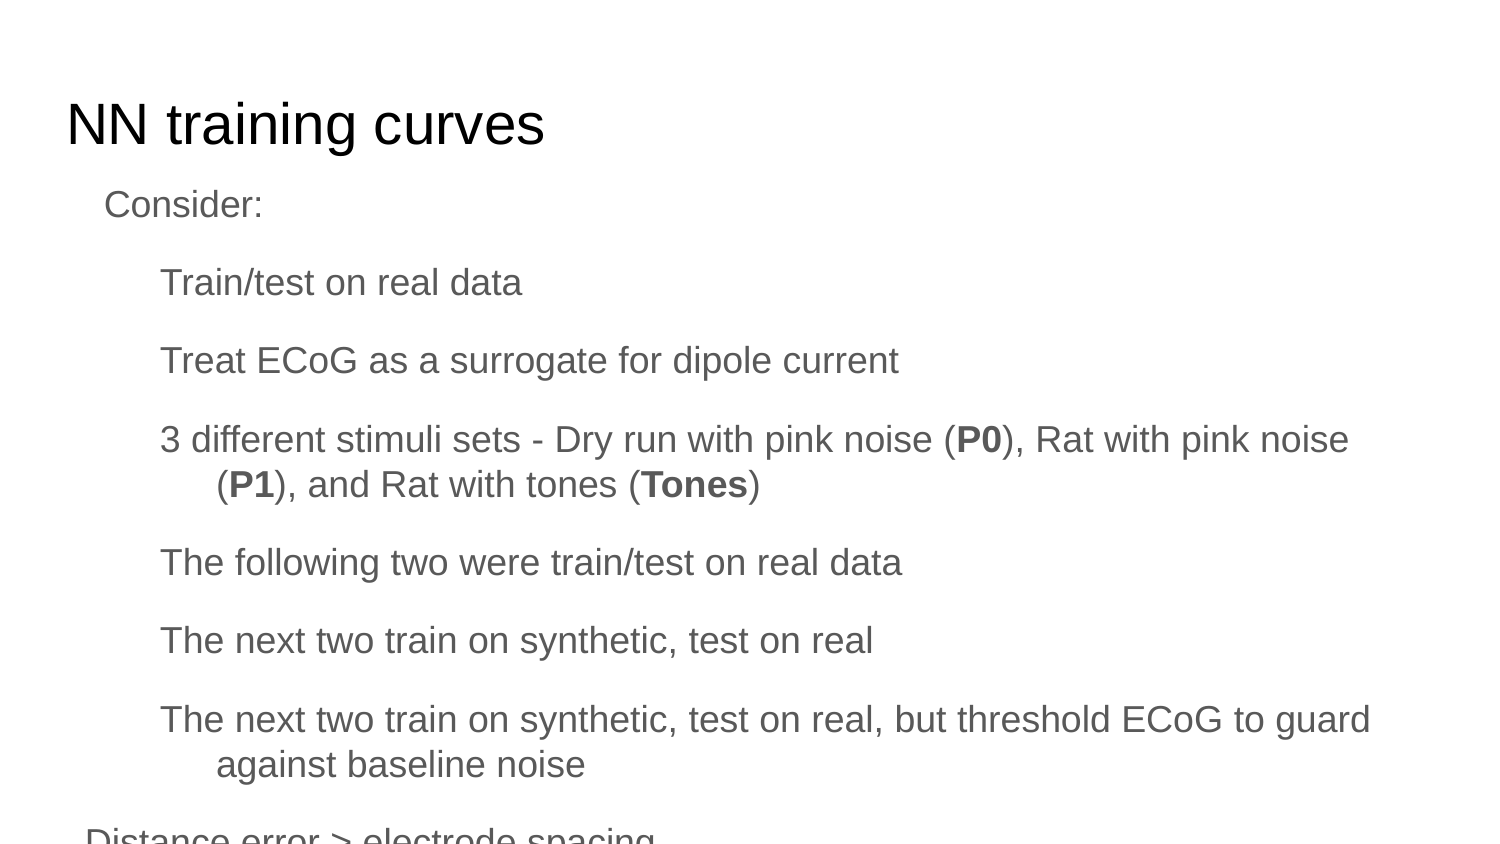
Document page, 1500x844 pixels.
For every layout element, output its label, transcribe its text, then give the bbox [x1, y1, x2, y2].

list Consider: Train/test on real data Treat ECoG as a surrogate for dipole current 3 different stimuli sets - Dry run with pink noise (P0), Rat with pink noise (P1), and Rat with tones (Tones) The following two were train/test on real data The next two train on synthetic, test on real The next two train on synthetic, test on real, but threshold ECoG to guard against baseline noise Distance error > electrode spacing Further, results are very similar for rat or no rat. This indicates the localization is largely due to the interference from the speaker on the sensors. [51, 165, 1449, 726]
title NN training curves [51, 70, 1449, 165]
